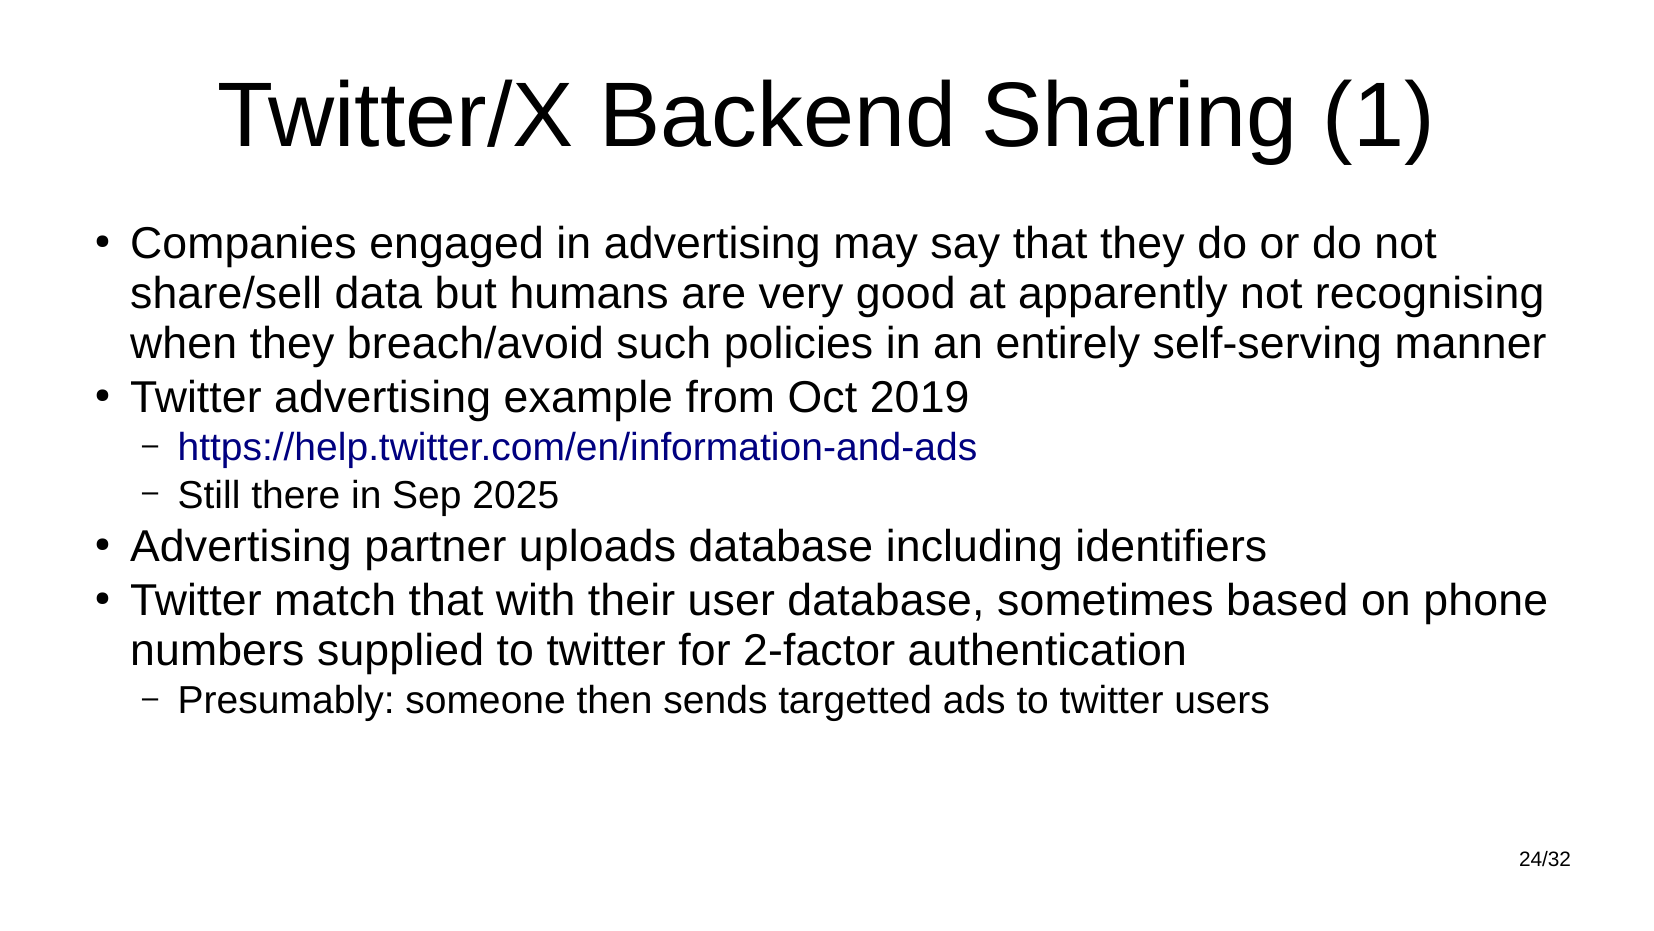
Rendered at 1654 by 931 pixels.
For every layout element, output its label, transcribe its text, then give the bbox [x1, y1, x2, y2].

list Companies engaged in advertising may say that they do or do not share/sell data but humans are very good at apparently not recognising when they breach/avoid such policies in an entirely self-serving manner Twitter advertising example from Oct 2019 https://help.twitter.com/en/information-and-ads Still there in Sep 2025 Advertising partner uploads database including identifiers Twitter match that with their user database, sometimes based on phone numbers supplied to twitter for 2-factor authentication Presumably: someone then sends targetted ads to twitter users [82, 217, 1571, 758]
title Twitter/X Backend Sharing (1) [82, 37, 1571, 193]
